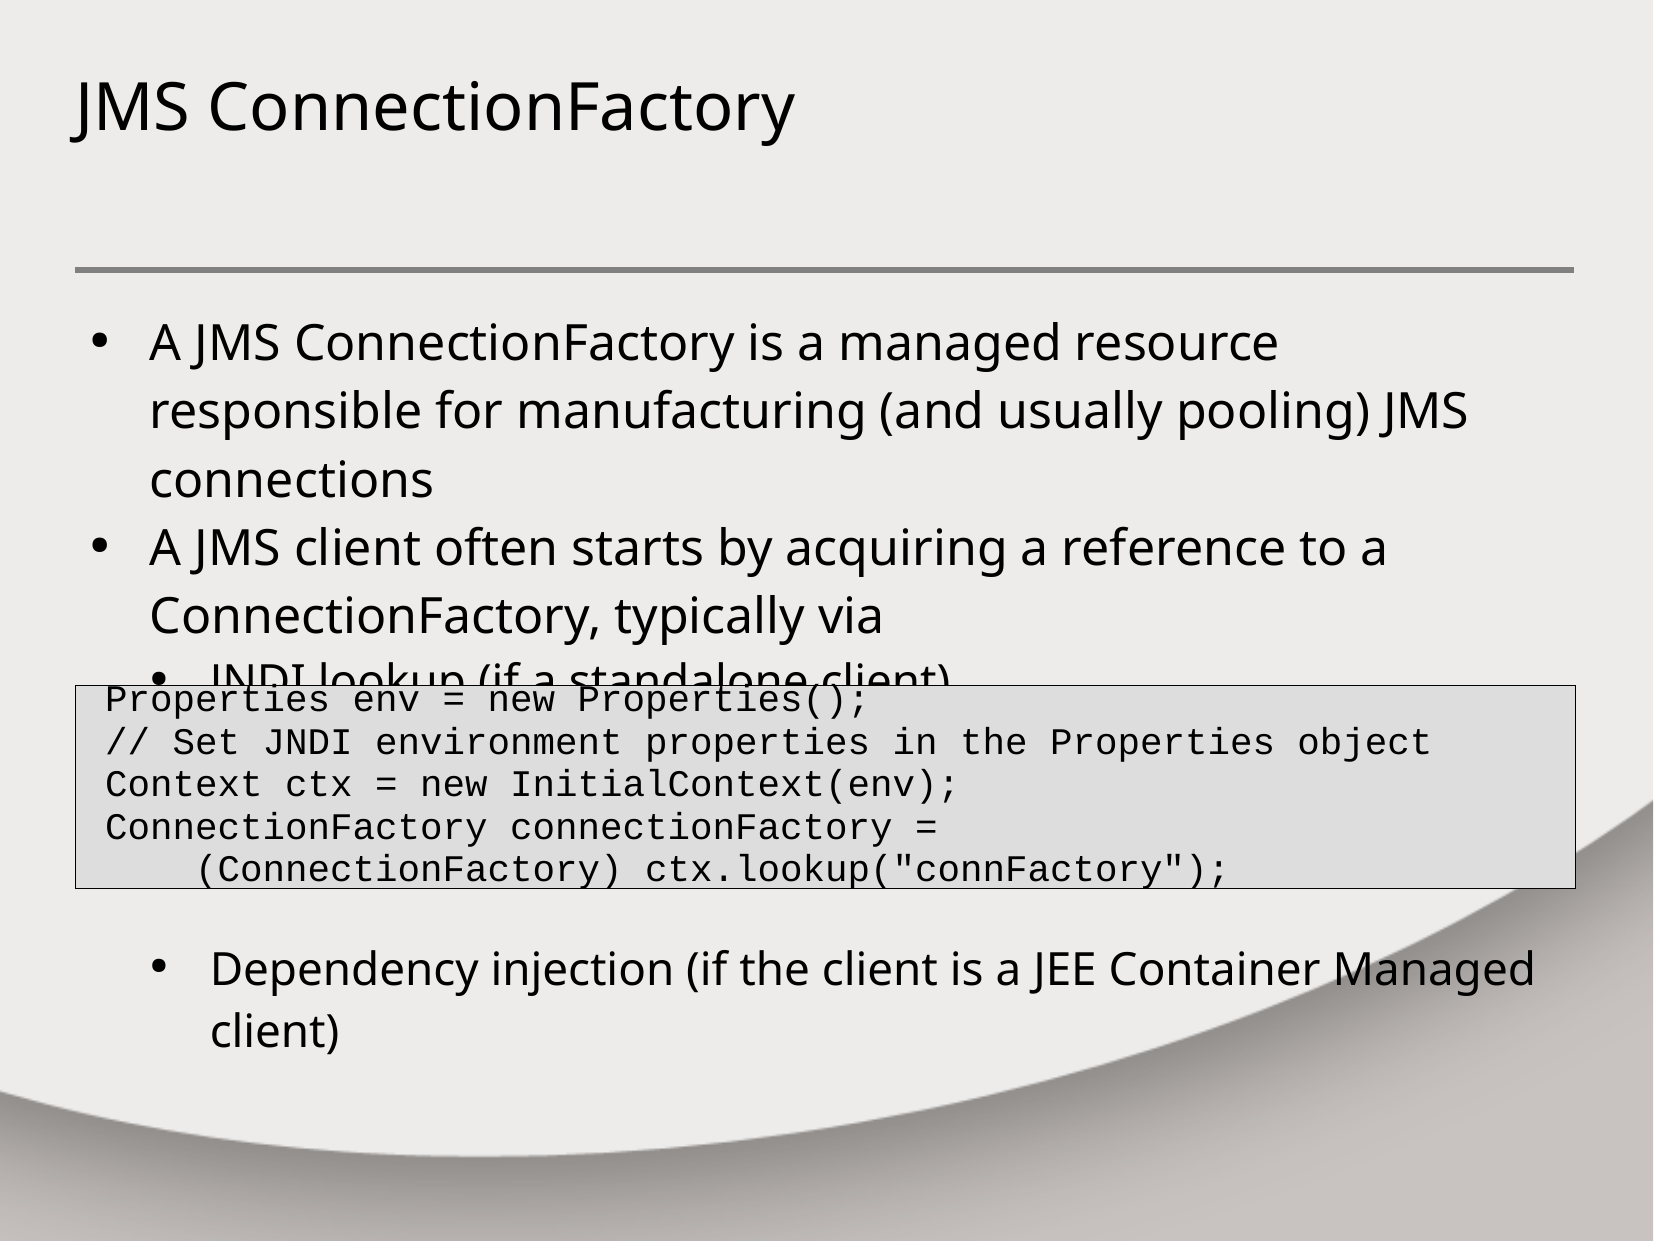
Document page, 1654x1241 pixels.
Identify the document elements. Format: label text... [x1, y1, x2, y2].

text_box Properties env = new Properties(); // Set JNDI environment properties in the Properties object Context ctx = new InitialContext(env); ConnectionFactory connectionFactory = (ConnectionFactory) ctx.lookup("connFactory"); [75, 685, 1576, 889]
text_box A JMS ConnectionFactory is a managed resource responsible for manufacturing (and usually pooling) JMS connections A JMS client often starts by acquiring a reference to a ConnectionFactory, typically via JNDI lookup (if a standalone client) Dependency injection (if the client is a JEE Container Managed client) [75, 889, 1575, 1163]
text_box A JMS ConnectionFactory is a managed resource responsible for manufacturing (and usually pooling) JMS connections A JMS client often starts by acquiring a reference to a ConnectionFactory, typically via JNDI lookup (if a standalone client) Dependency injection (if the client is a JEE Container Managed client) [75, 299, 1575, 685]
picture [0, 0, 1654, 1241]
title JMS ConnectionFactory [75, 75, 1576, 226]
